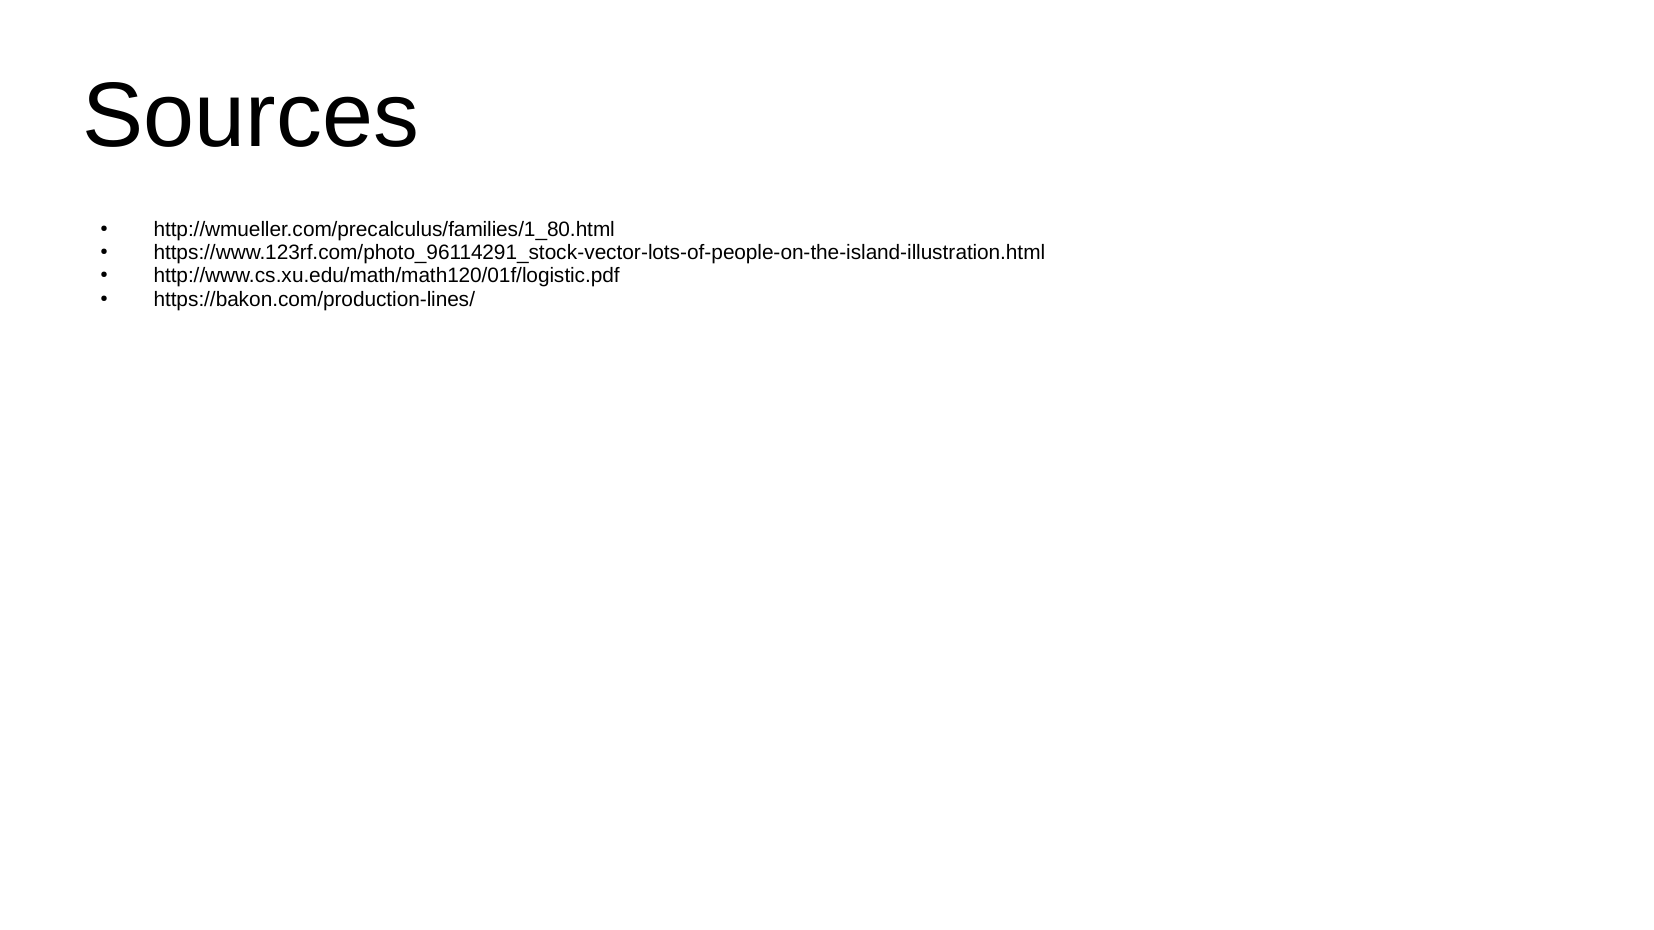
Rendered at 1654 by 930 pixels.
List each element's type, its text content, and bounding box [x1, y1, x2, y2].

title Sources [82, 37, 1571, 193]
list http://wmueller.com/precalculus/families/1_80.html https://www.123rf.com/photo_96114291_stock-vector-lots-of-people-on-the-island-illustration.html http://www.cs.xu.edu/math/math120/01f/logistic.pdf https://bakon.com/production-lines/ [82, 217, 1571, 757]
